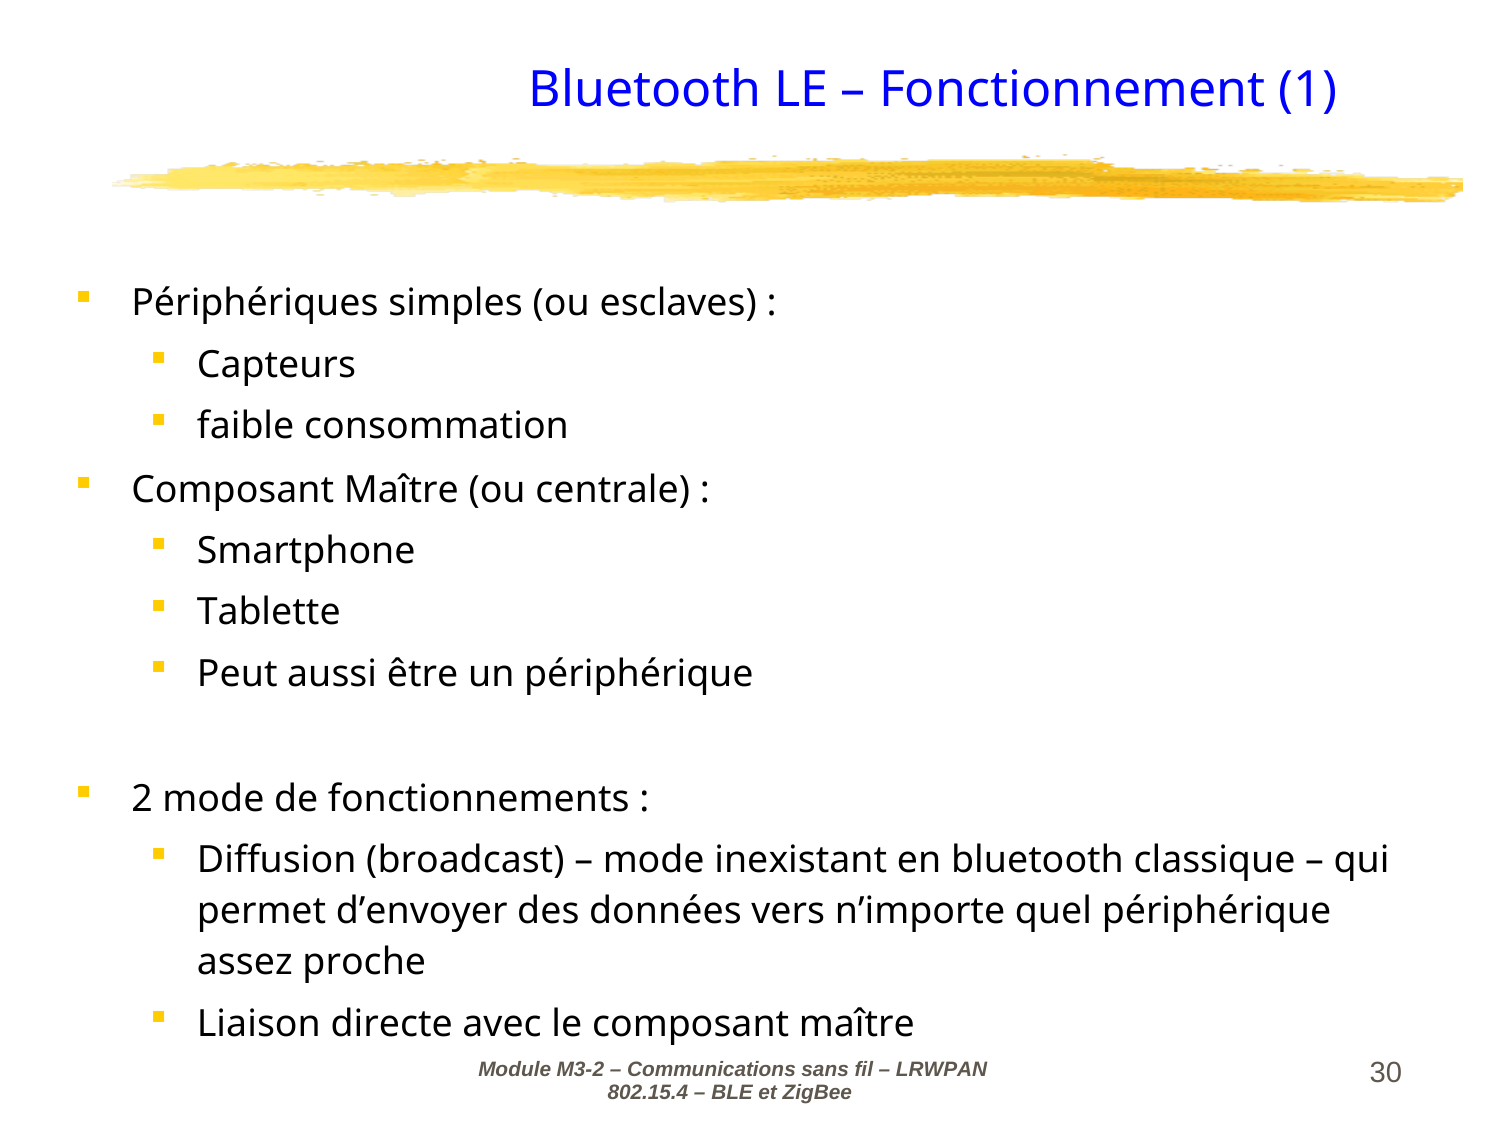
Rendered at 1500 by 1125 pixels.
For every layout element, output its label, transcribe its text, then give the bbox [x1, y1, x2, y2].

picture [112, 149, 1463, 213]
title Bluetooth LE – Fonctionnement (1) [62, 37, 1338, 138]
list Périphériques simples (ou esclaves) : Capteurs faible consommation Composant Maître (ou centrale) : Smartphone Tablette Peut aussi être un périphérique 2 mode de fonctionnements : Diffusion (broadcast) – mode inexistant en bluetooth classique – qui permet d’envoyer des données vers n’importe quel périphérique assez proche Liaison directe avec le composant maître [74, 212, 1417, 948]
